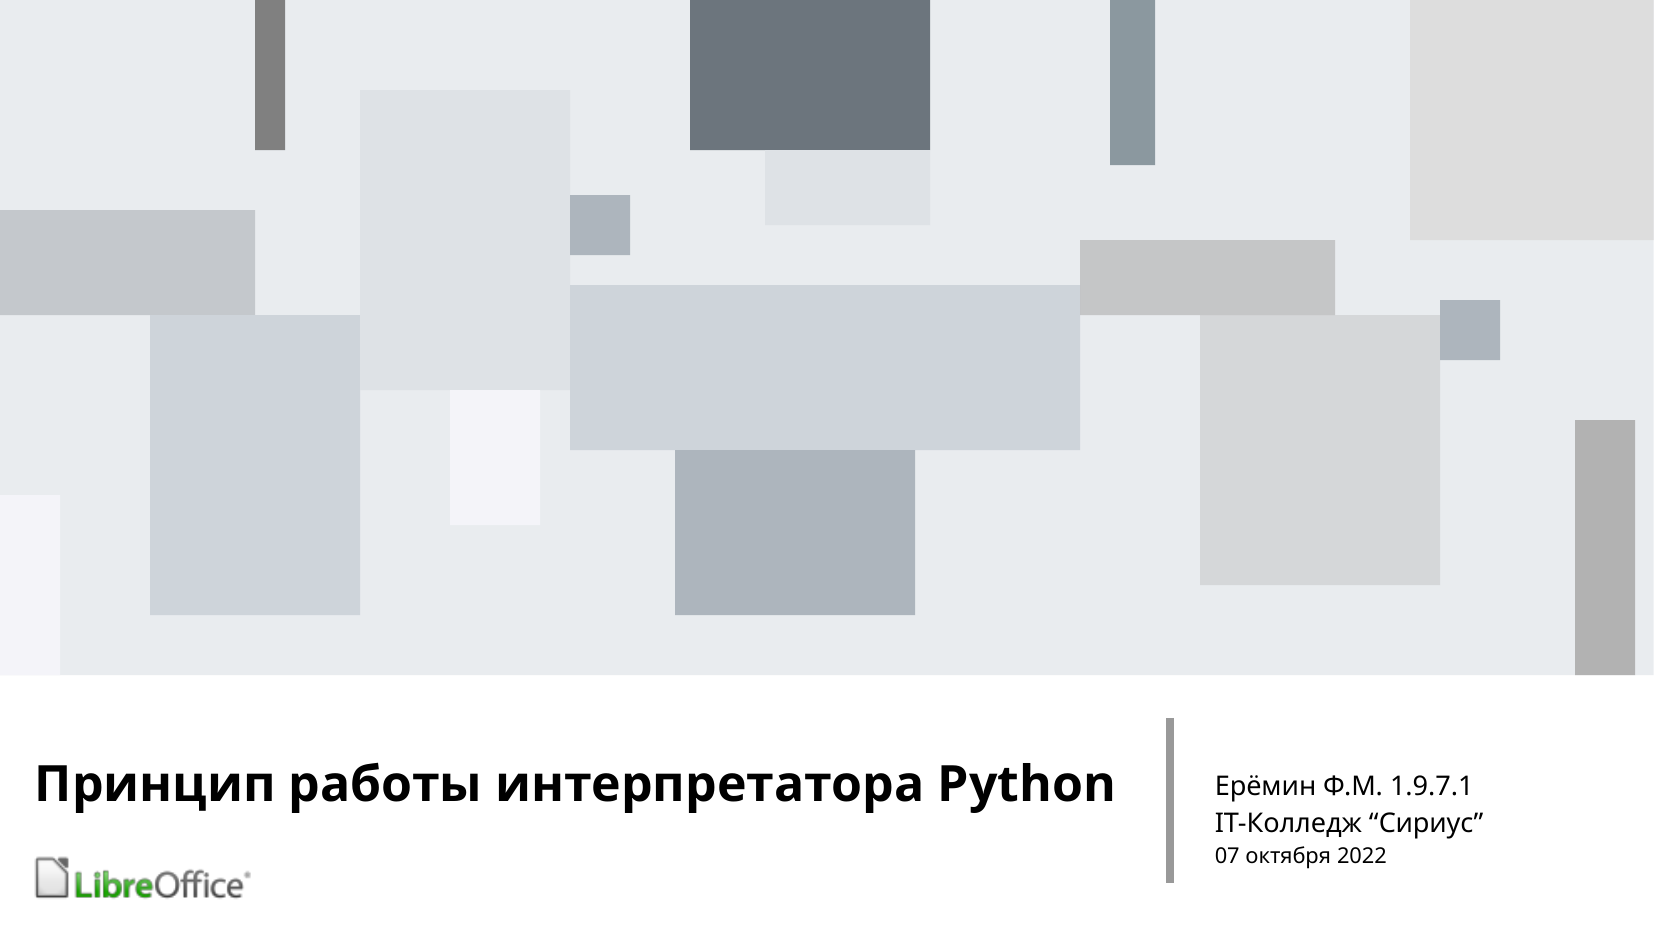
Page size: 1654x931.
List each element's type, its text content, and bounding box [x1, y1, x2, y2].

text_box Ерёмин Ф.М. 1.9.7.1 IT-Колледж “Сириус” 07 октября 2022 [1200, 759, 1591, 878]
text_box Принцип работы интерпретатора Python [0, 740, 1131, 931]
picture [30, 852, 256, 903]
